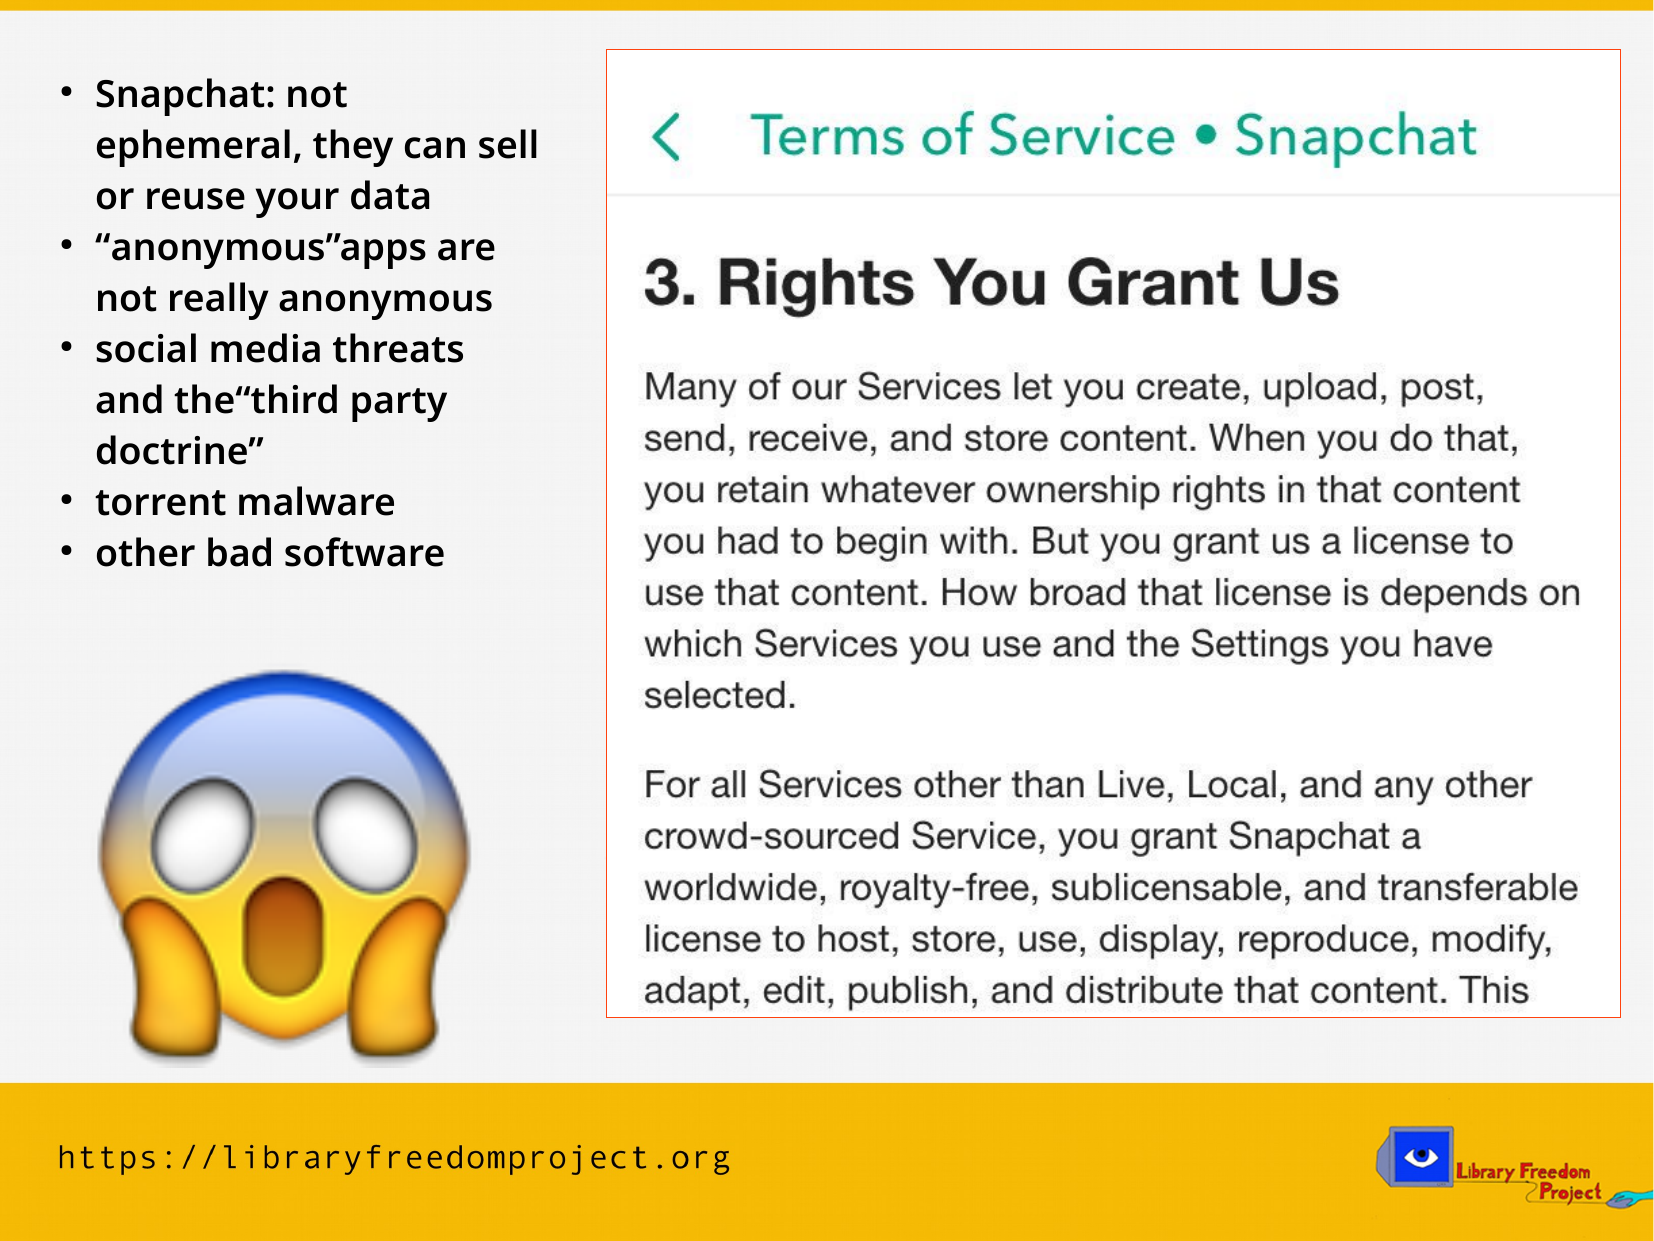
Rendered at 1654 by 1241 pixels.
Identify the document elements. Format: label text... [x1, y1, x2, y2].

text_box Snapchat: not ephemeral, they can sell or reuse your data “anonymous”apps are not really anonymous social media threats and the“third party doctrine” torrent malware other bad software [45, 60, 556, 648]
picture [0, 0, 1654, 1241]
